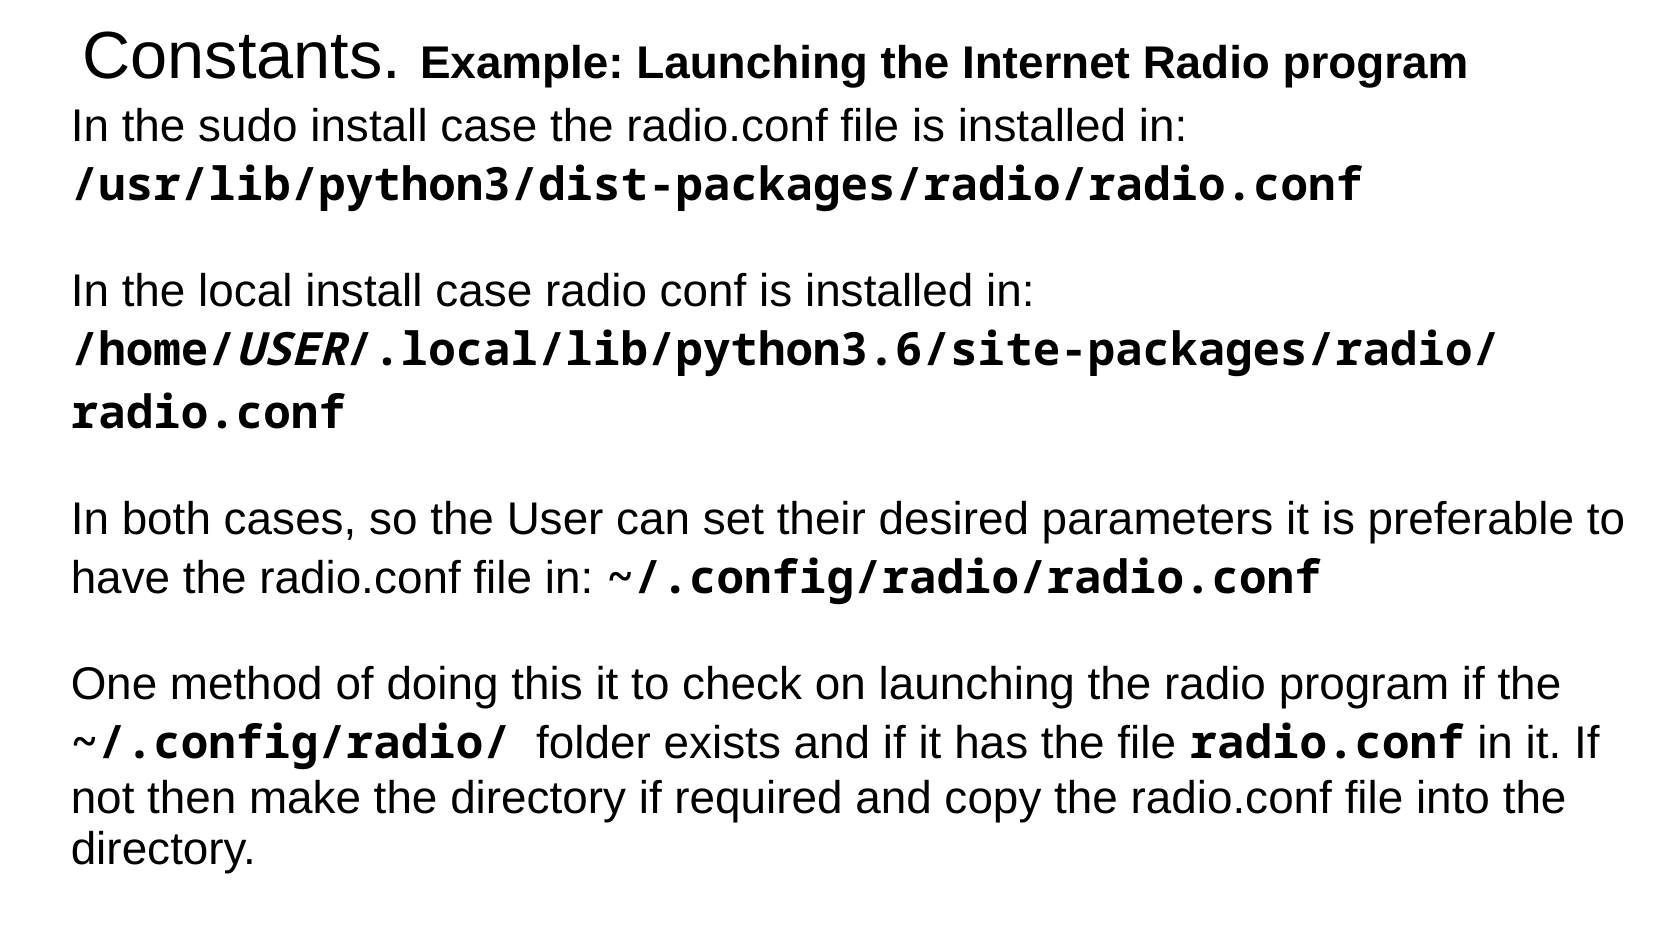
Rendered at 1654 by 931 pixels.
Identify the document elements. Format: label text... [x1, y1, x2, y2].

title Constants. Example: Launching the Internet Radio program [82, 10, 1571, 100]
text_box In the sudo install case the radio.conf file is installed in: /usr/lib/python3/dist-packages/radio/radio.conf In the local install case radio conf is installed in: /home/USER/.local/lib/python3.6/site-packages/radio/radio.conf In both cases, so the User can set their desired parameters it is preferable to have the radio.conf file in: ~/.config/radio/radio.conf One method of doing this it to check on launching the radio program if the ~/.config/radio/ folder exists and if it has the file radio.conf in it. If not then make the directory if required and copy the radio.conf file into the directory. On future launches, read from ~/.config/radio/radio.conf and set the constants in the program to provide the desired User settings. [70, 100, 1642, 910]
